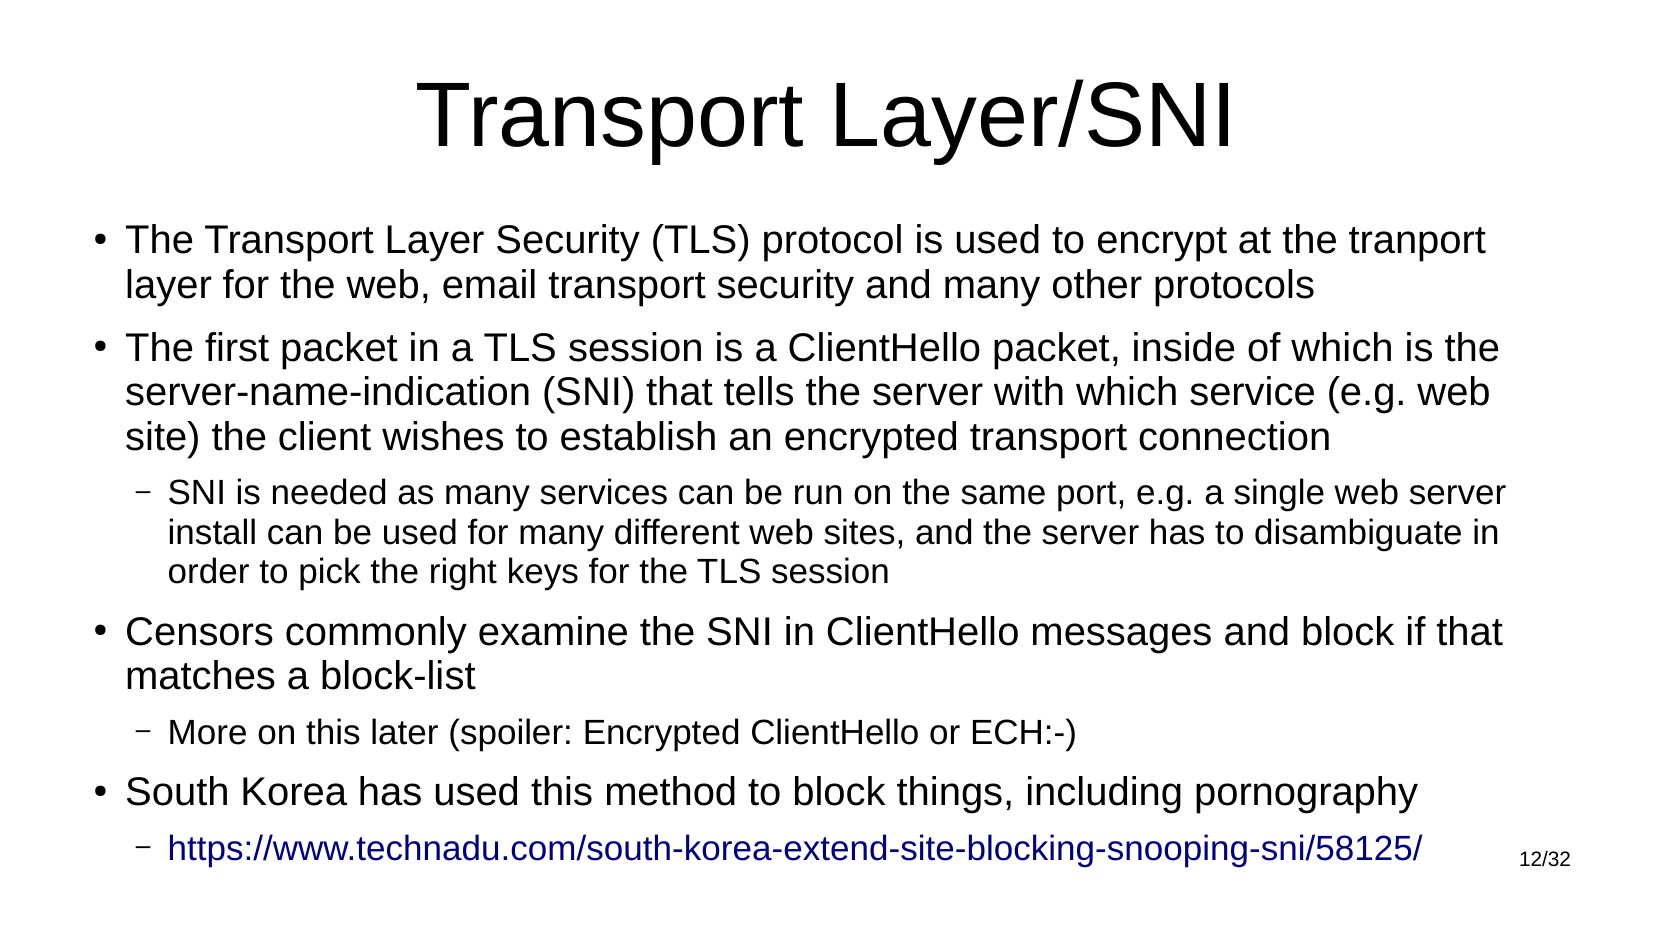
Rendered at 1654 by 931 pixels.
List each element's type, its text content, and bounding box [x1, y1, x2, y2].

list The Transport Layer Security (TLS) protocol is used to encrypt at the tranport layer for the web, email transport security and many other protocols The first packet in a TLS session is a ClientHello packet, inside of which is the server-name-indication (SNI) that tells the server with which service (e.g. web site) the client wishes to establish an encrypted transport connection SNI is needed as many services can be run on the same port, e.g. a single web server install can be used for many different web sites, and the server has to disambiguate in order to pick the right keys for the TLS session Censors commonly examine the SNI in ClientHello messages and block if that matches a block-list More on this later (spoiler: Encrypted ClientHello or ECH:-) South Korea has used this method to block things, including pornography https://www.technadu.com/south-korea-extend-site-blocking-snooping-sni/58125/ [82, 217, 1571, 875]
title Transport Layer/SNI [82, 37, 1571, 193]
